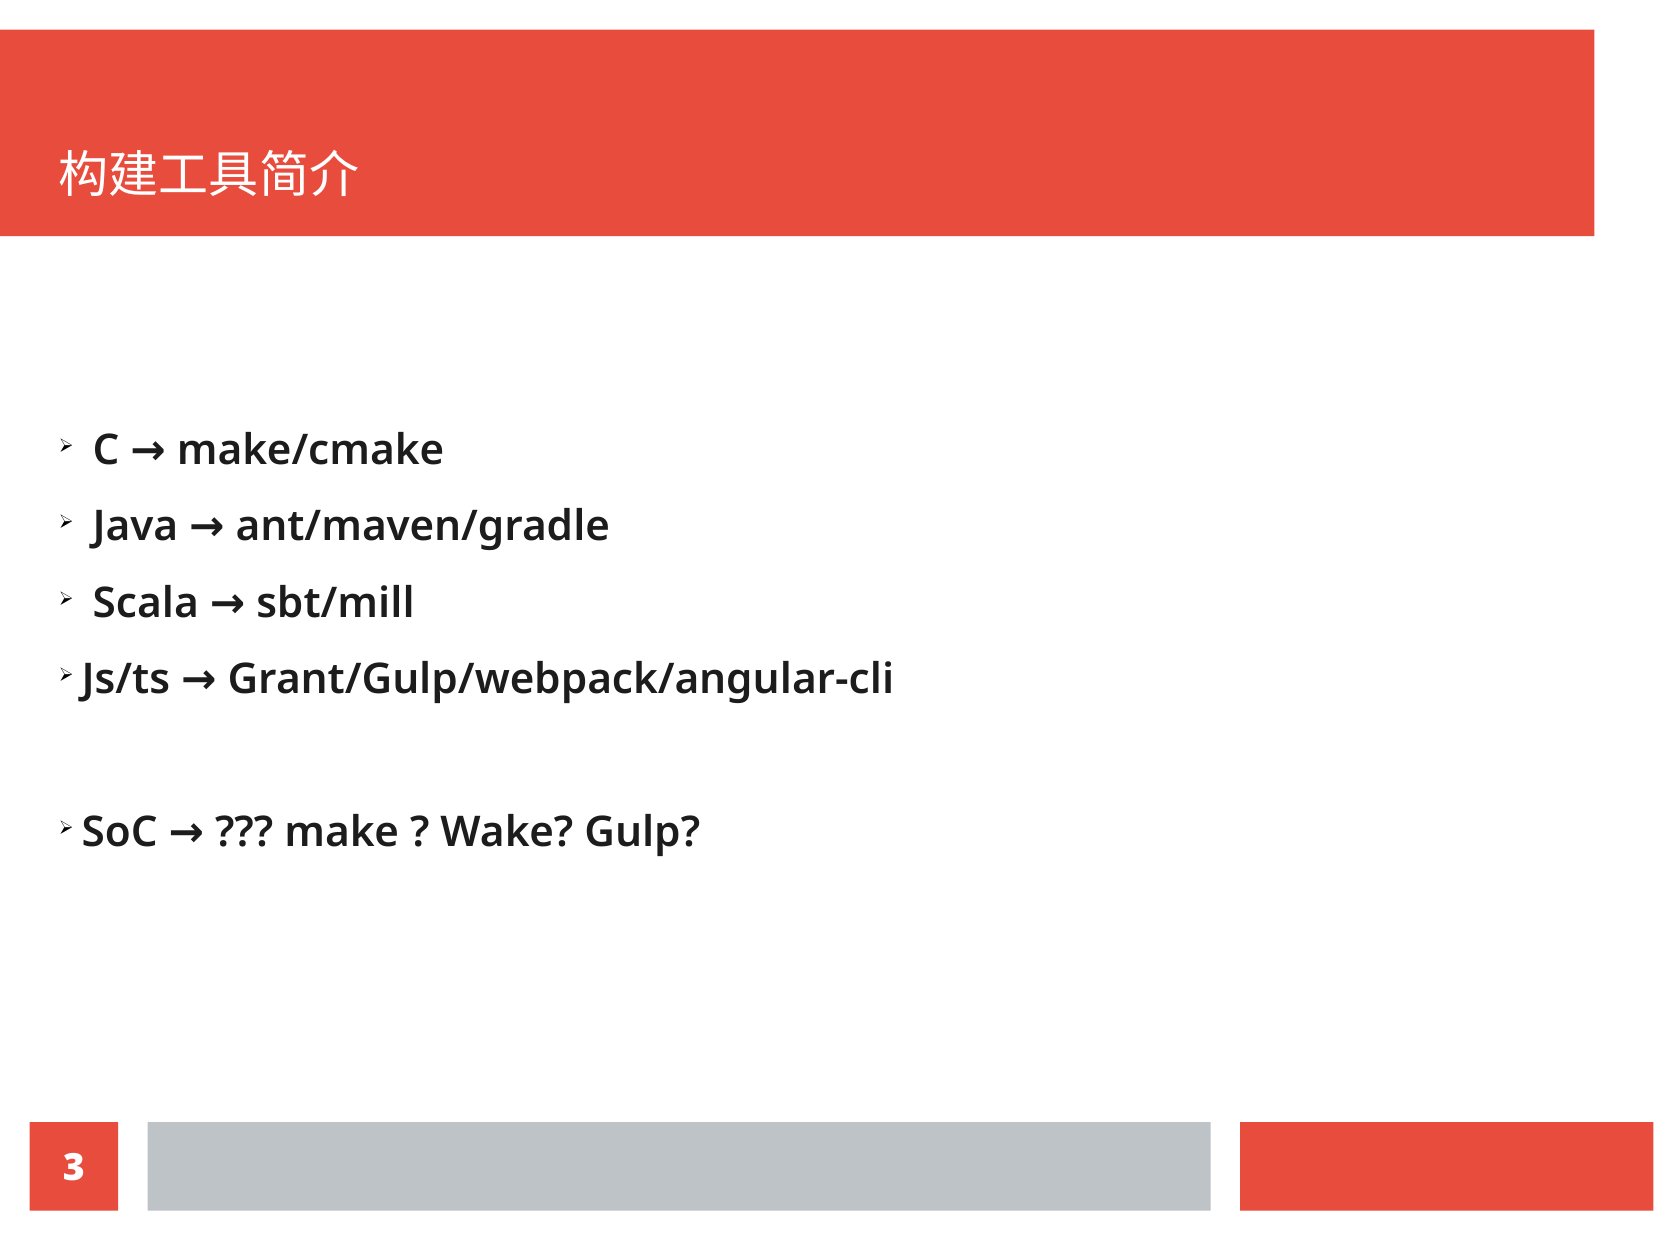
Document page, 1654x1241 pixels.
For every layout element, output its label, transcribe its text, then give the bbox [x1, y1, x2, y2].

list C → make/cmake Java → ant/maven/gradle Scala → sbt/mill Js/ts → Grant/Gulp/webpack/angular-cli SoC → ??? make ? Wake? Gulp? [59, 419, 1359, 863]
title 构建工具简介 [59, 59, 1595, 207]
